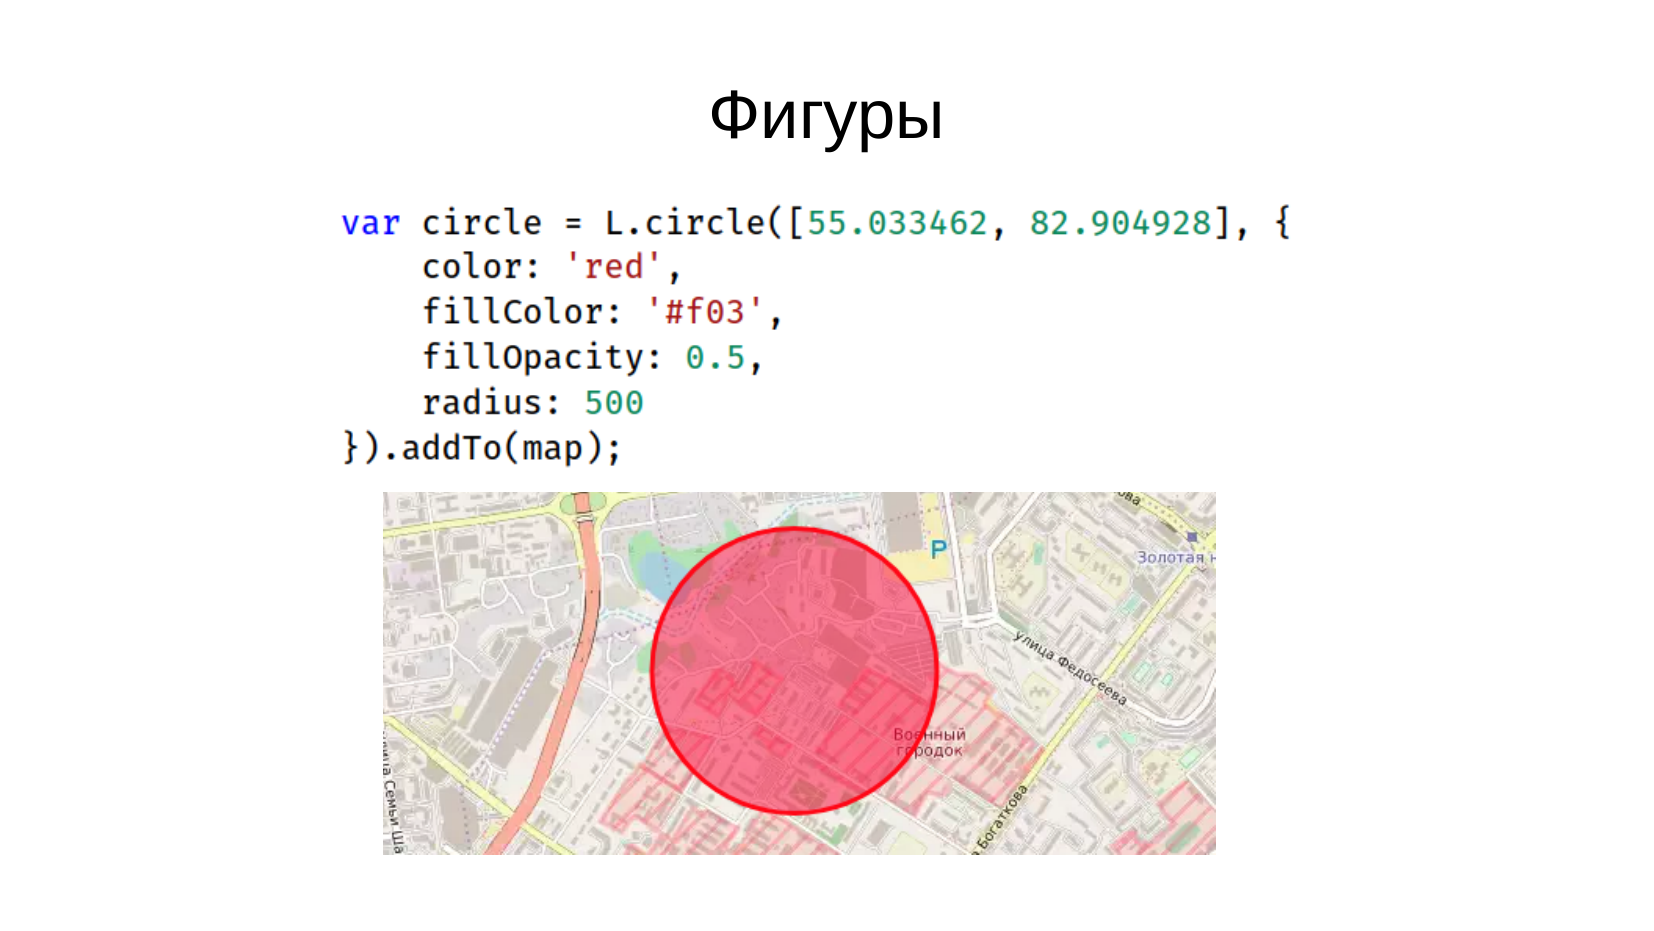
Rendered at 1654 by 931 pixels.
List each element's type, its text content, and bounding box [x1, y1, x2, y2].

picture [317, 197, 1306, 481]
picture [383, 492, 1216, 856]
title Фигуры [82, 37, 1571, 193]
